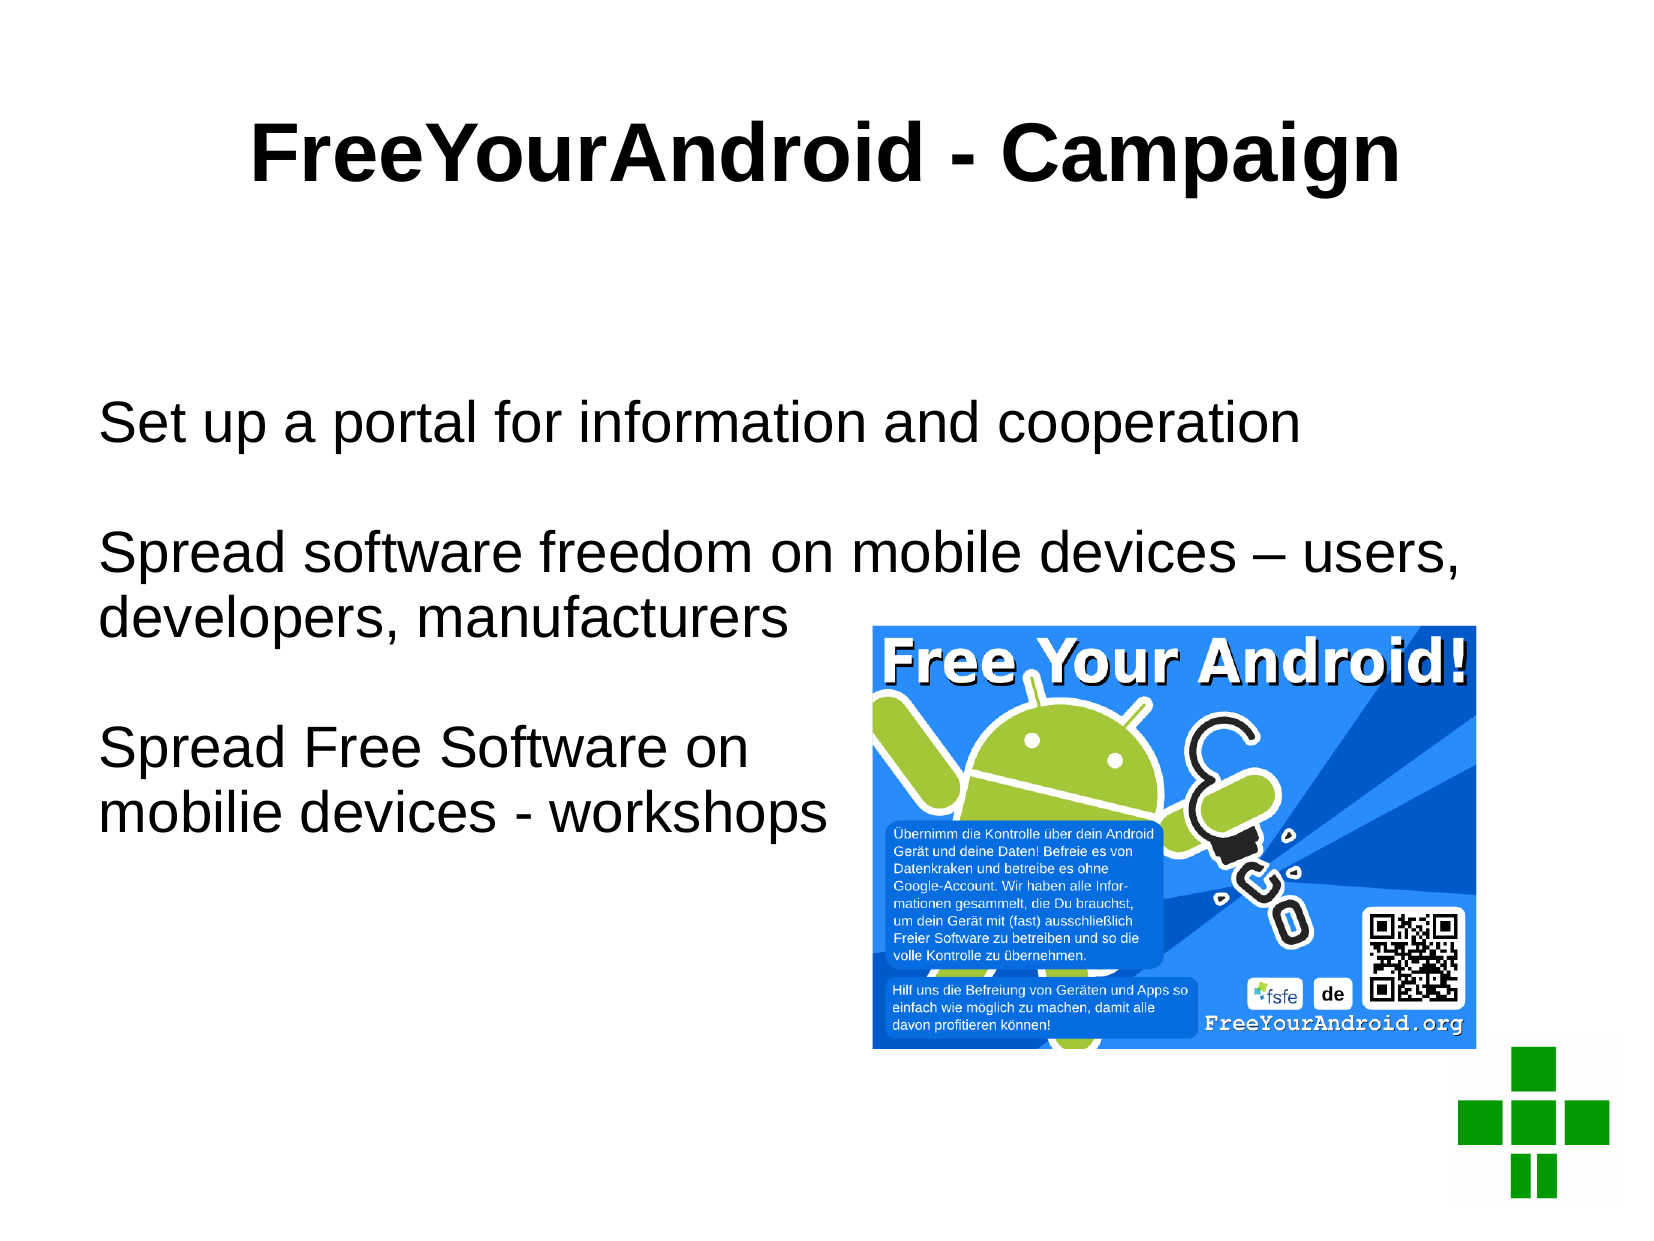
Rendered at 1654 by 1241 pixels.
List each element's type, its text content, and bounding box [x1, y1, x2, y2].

title FreeYourAndroid - Campaign [82, 49, 1571, 257]
picture [872, 625, 1619, 1205]
subtitle Set up a portal for information and cooperation Spread software freedom on mobile devices – users, developers, manufacturers Spread Free Software on mobilie devices - workshops [82, 290, 1538, 1010]
